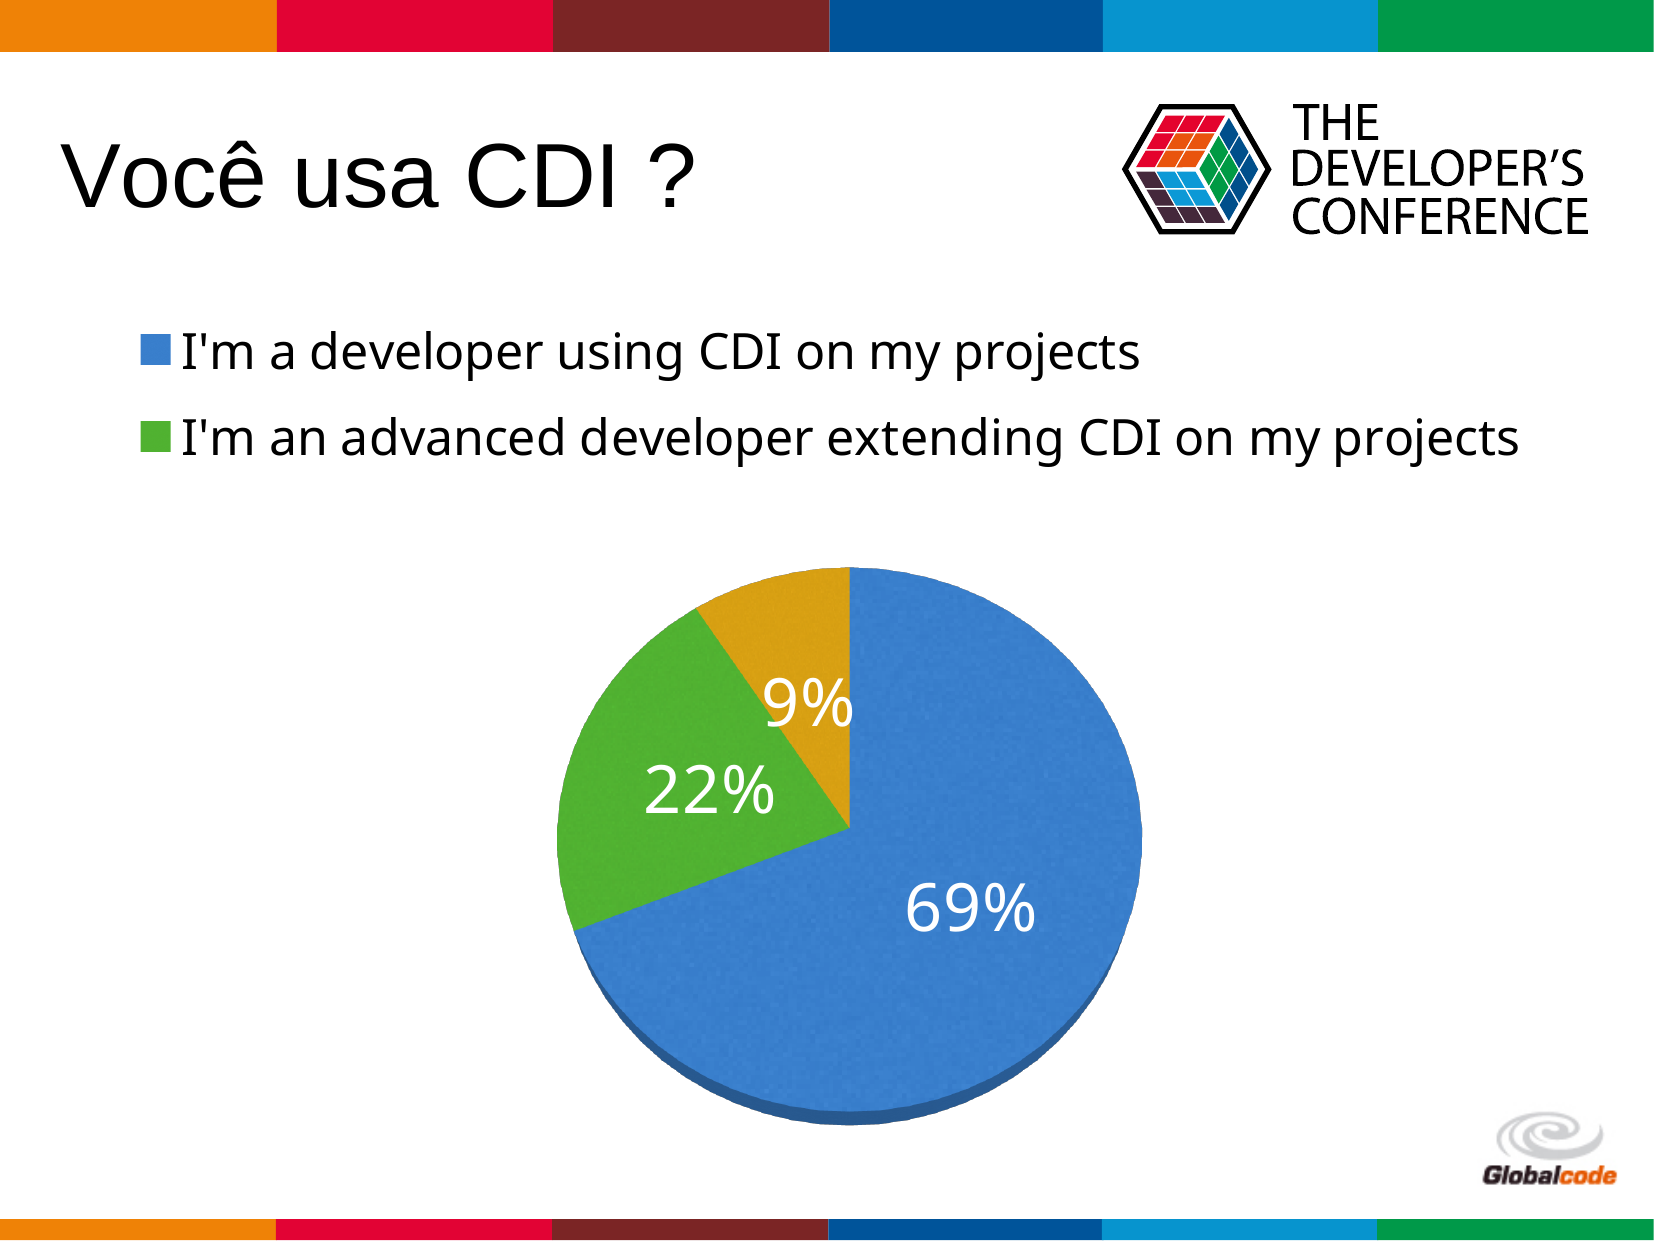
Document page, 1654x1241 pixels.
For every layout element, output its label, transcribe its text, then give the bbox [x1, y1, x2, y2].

picture [1464, 1062, 1638, 1219]
title Você usa CDI ? [45, 87, 1075, 256]
chart [116, 292, 1538, 1163]
